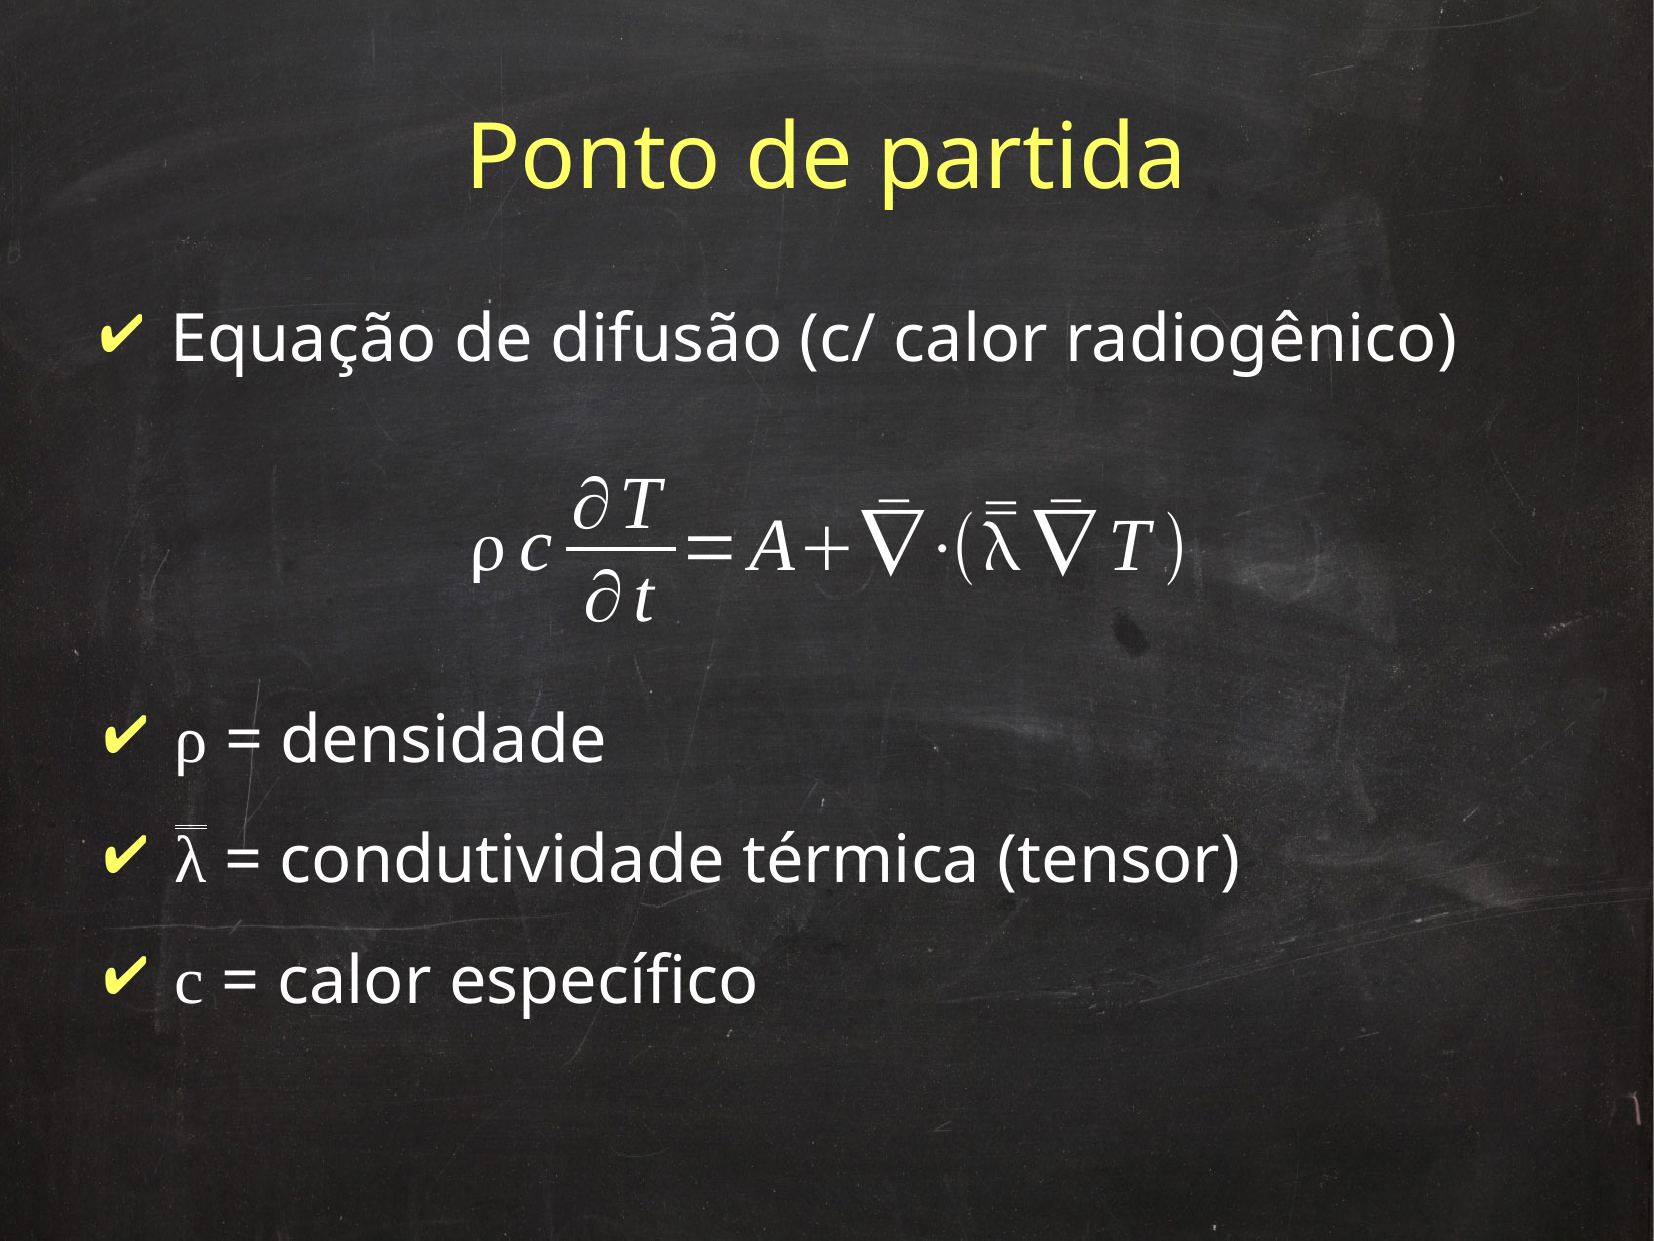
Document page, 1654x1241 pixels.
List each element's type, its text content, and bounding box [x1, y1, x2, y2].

picture [0, 0, 1654, 1241]
list ρ = densidade λ = condutividade térmica (tensor) c = calor específico [86, 691, 1576, 1163]
list Equação de difusão (c/ calor radiogênico) [82, 290, 1571, 1109]
title Ponto de partida [82, 49, 1571, 257]
chart [460, 460, 1195, 638]
